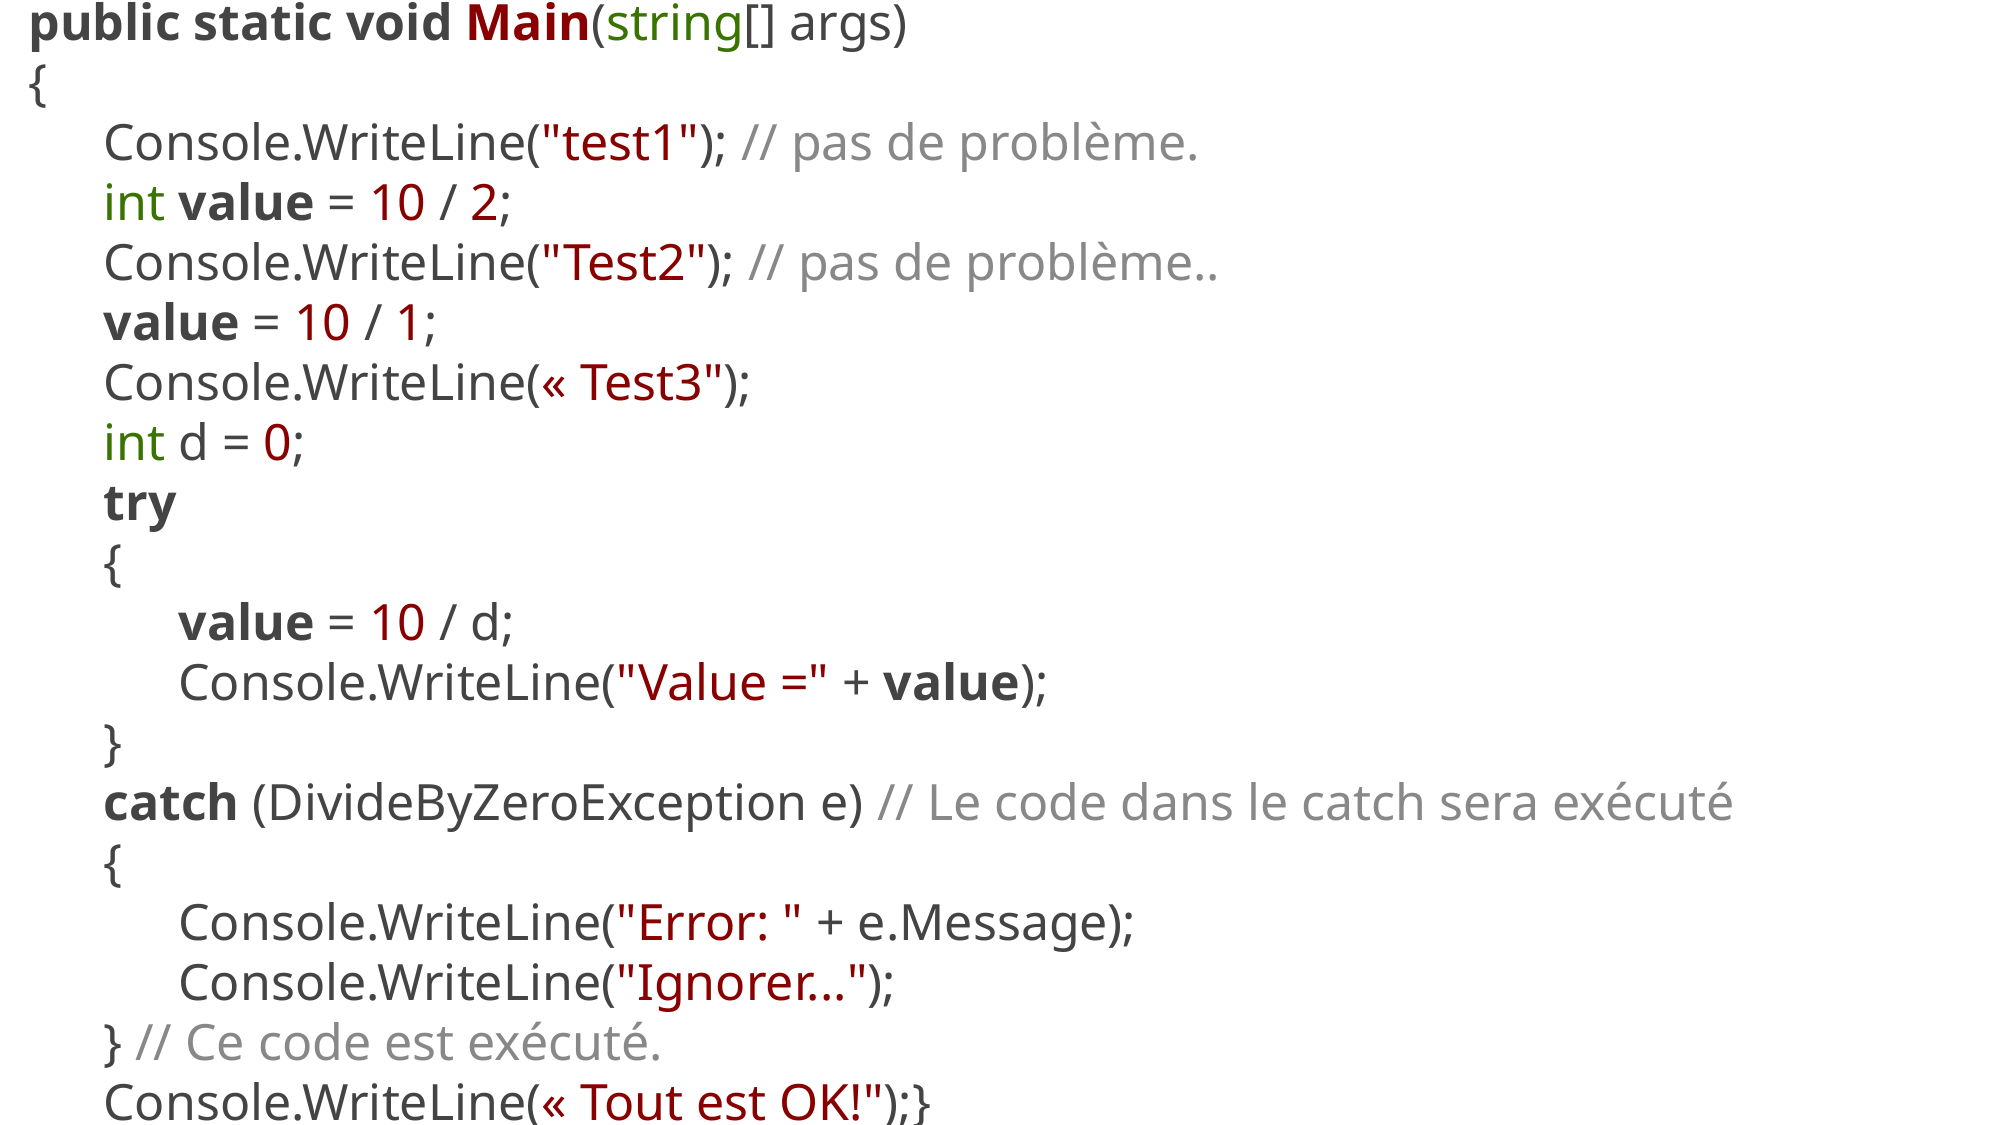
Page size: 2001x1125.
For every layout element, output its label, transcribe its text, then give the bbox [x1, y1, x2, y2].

text_box public static void Main(string[] args) { Console.WriteLine("test1"); // pas de problème. int value = 10 / 2; Console.WriteLine("Test2"); // pas de problème.. value = 10 / 1; Console.WriteLine(« Test3"); int d = 0; try { value = 10 / d; Console.WriteLine("Value =" + value); } catch (DivideByZeroException e) // Le code dans le catch sera exécuté { Console.WriteLine("Error: " + e.Message); Console.WriteLine("Ignorer..."); } // Ce code est exécuté. Console.WriteLine(« Tout est OK!");} [13, 0, 1987, 1125]
